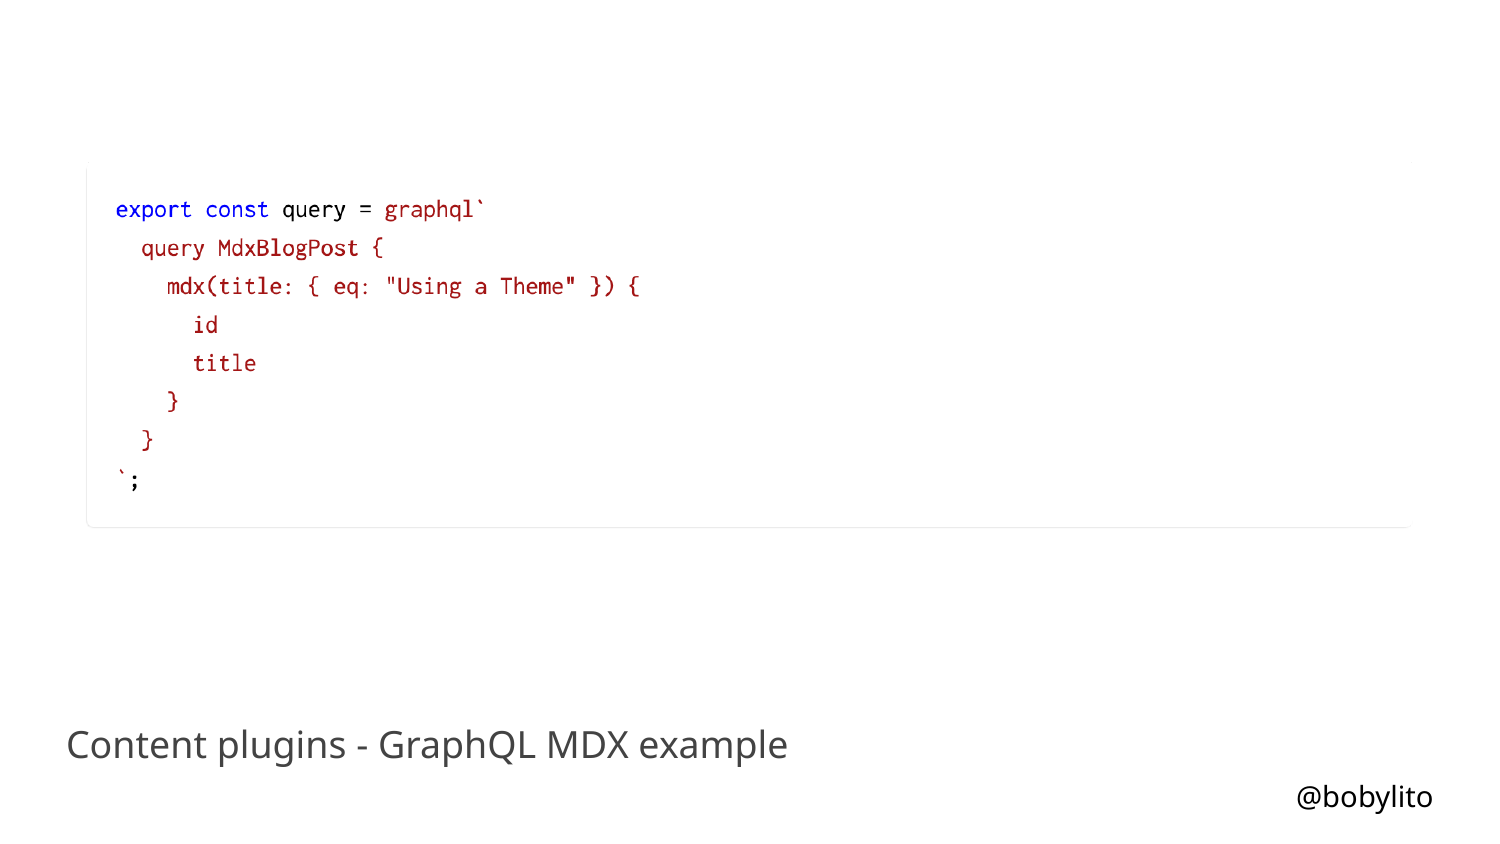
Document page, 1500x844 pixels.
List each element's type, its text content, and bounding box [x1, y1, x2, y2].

picture [24, 98, 1475, 589]
list Content plugins - GraphQL MDX example [51, 694, 1036, 794]
